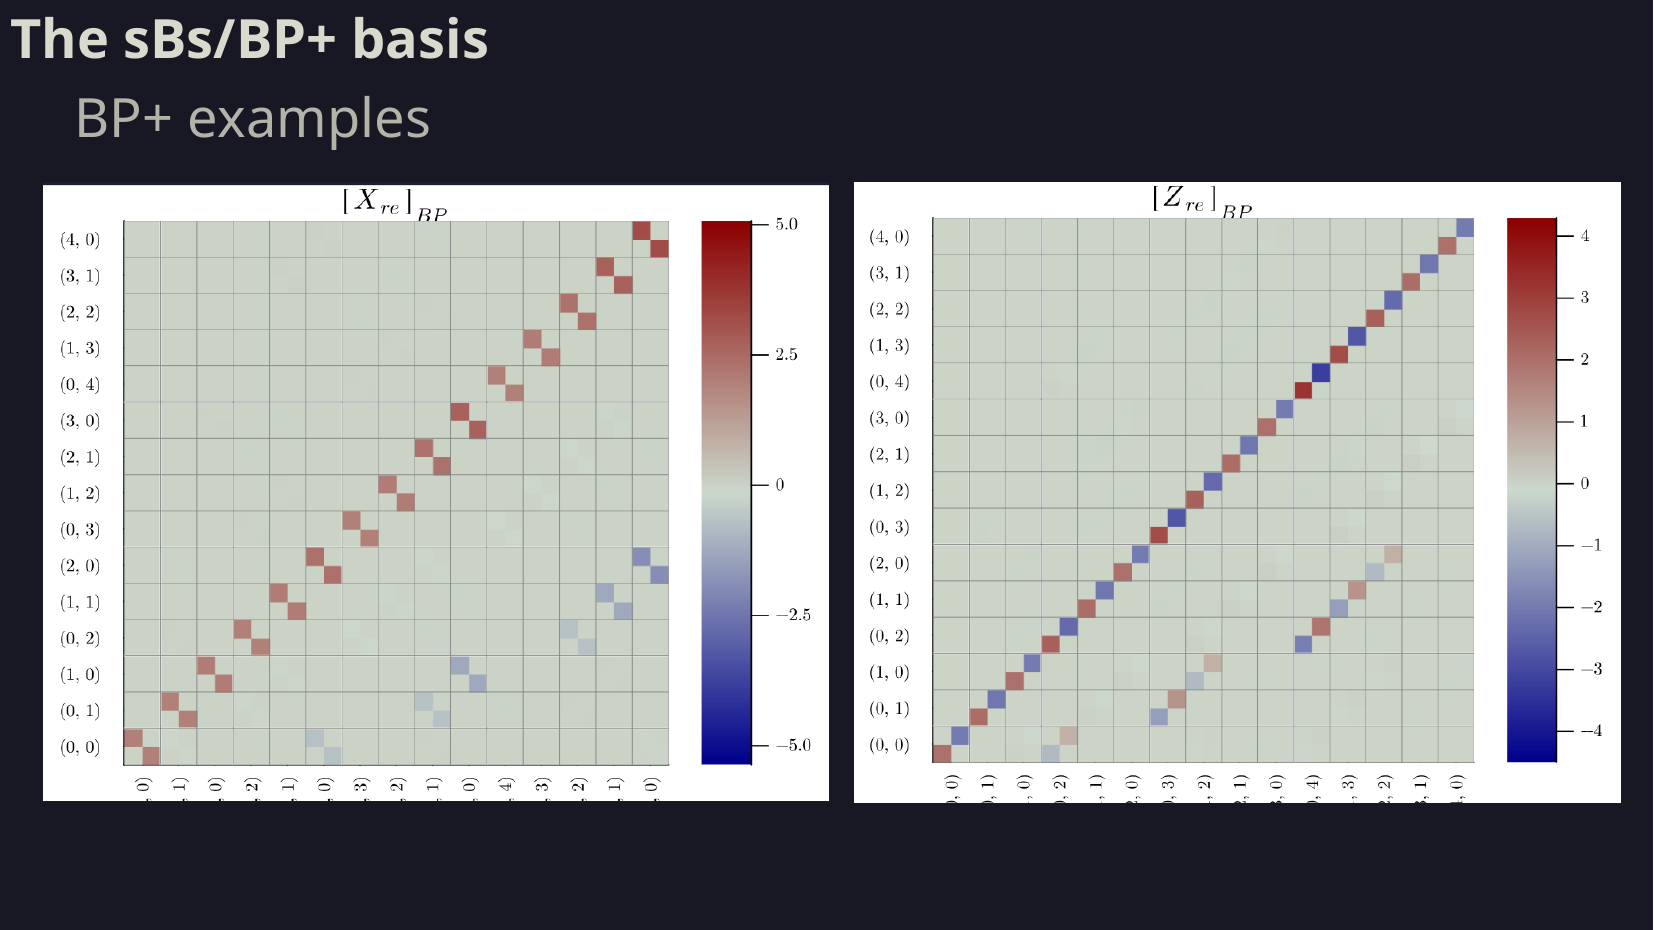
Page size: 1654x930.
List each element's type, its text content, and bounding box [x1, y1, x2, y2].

picture [43, 182, 829, 802]
text_box The sBs/BP+ basis [10, 0, 1635, 80]
picture [854, 182, 1621, 803]
text_box BP+ examples [74, 79, 810, 155]
